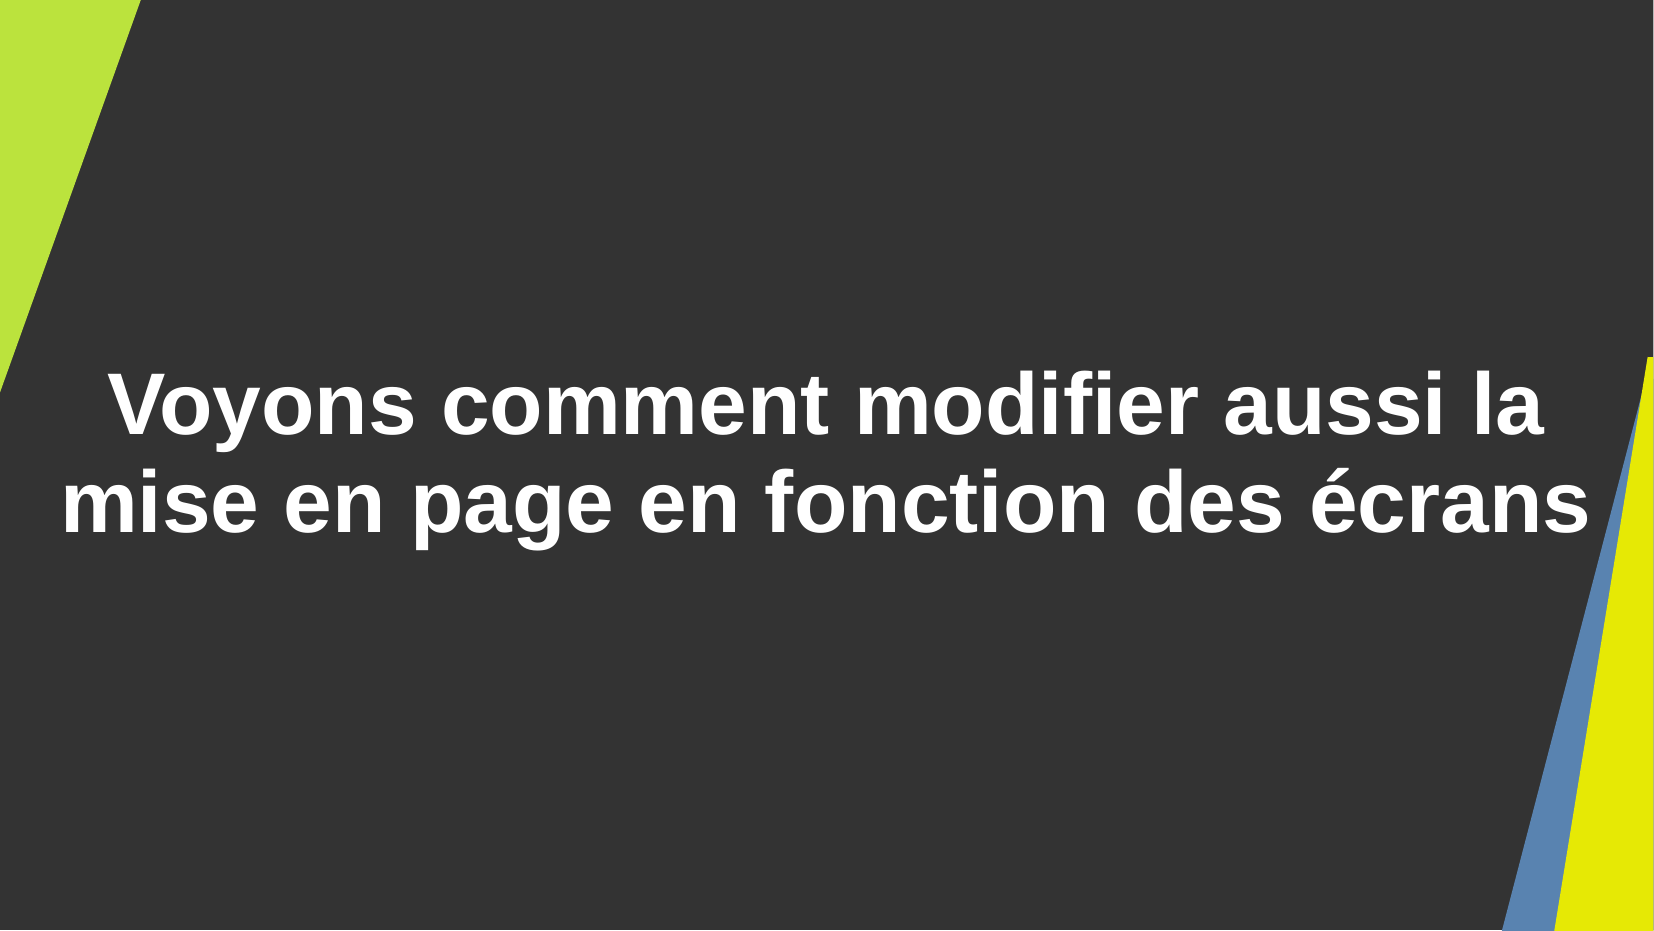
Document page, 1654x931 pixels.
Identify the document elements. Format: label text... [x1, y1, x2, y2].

text_box [1501, 356, 1654, 931]
title Voyons comment modifier aussi la mise en page en fonction des écrans [31, 355, 1622, 576]
text_box [0, 0, 141, 393]
